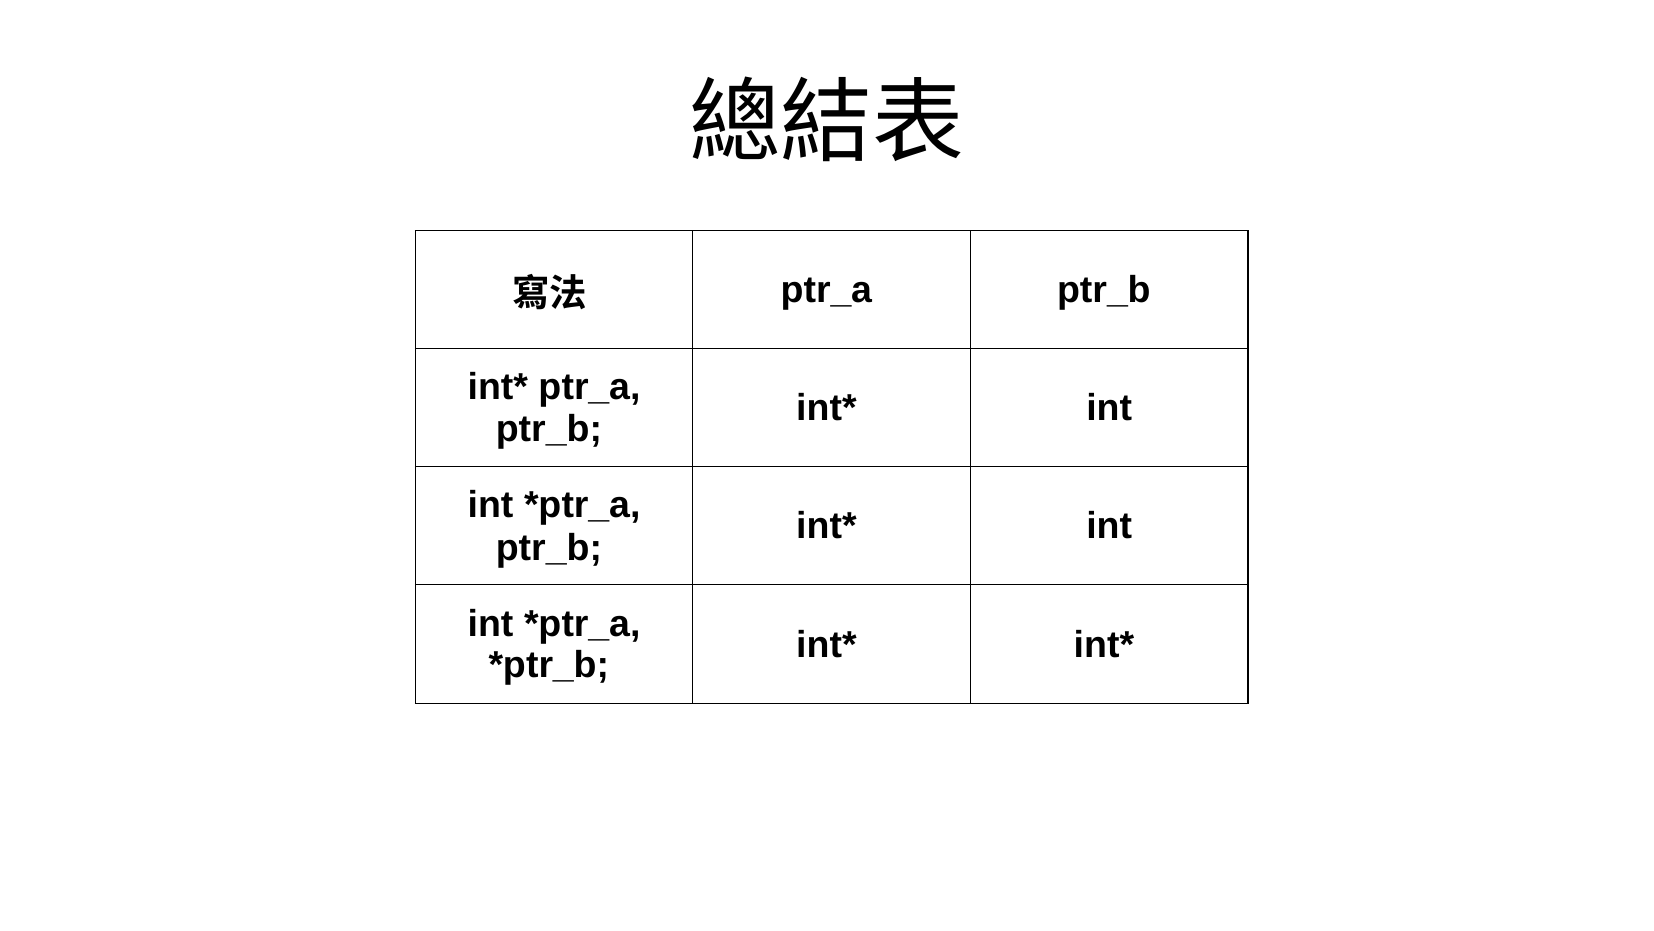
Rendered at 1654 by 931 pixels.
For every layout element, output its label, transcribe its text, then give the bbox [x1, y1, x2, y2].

table_cell int* [971, 585, 1247, 703]
table_cell int* [693, 349, 970, 466]
table_cell int [971, 349, 1247, 466]
table_cell int* ptr_a, ptr_b; [416, 349, 692, 466]
table_header 寫法 [416, 231, 692, 348]
table_cell int *ptr_a, *ptr_b; [416, 585, 692, 703]
table_cell int *ptr_a, ptr_b; [416, 467, 692, 584]
table_cell int [971, 467, 1247, 584]
table_cell int* [693, 585, 970, 703]
table_header ptr_b [971, 231, 1247, 348]
table_header ptr_a [693, 231, 970, 348]
table_cell int* [693, 467, 970, 584]
title 總結表 [82, 37, 1571, 193]
